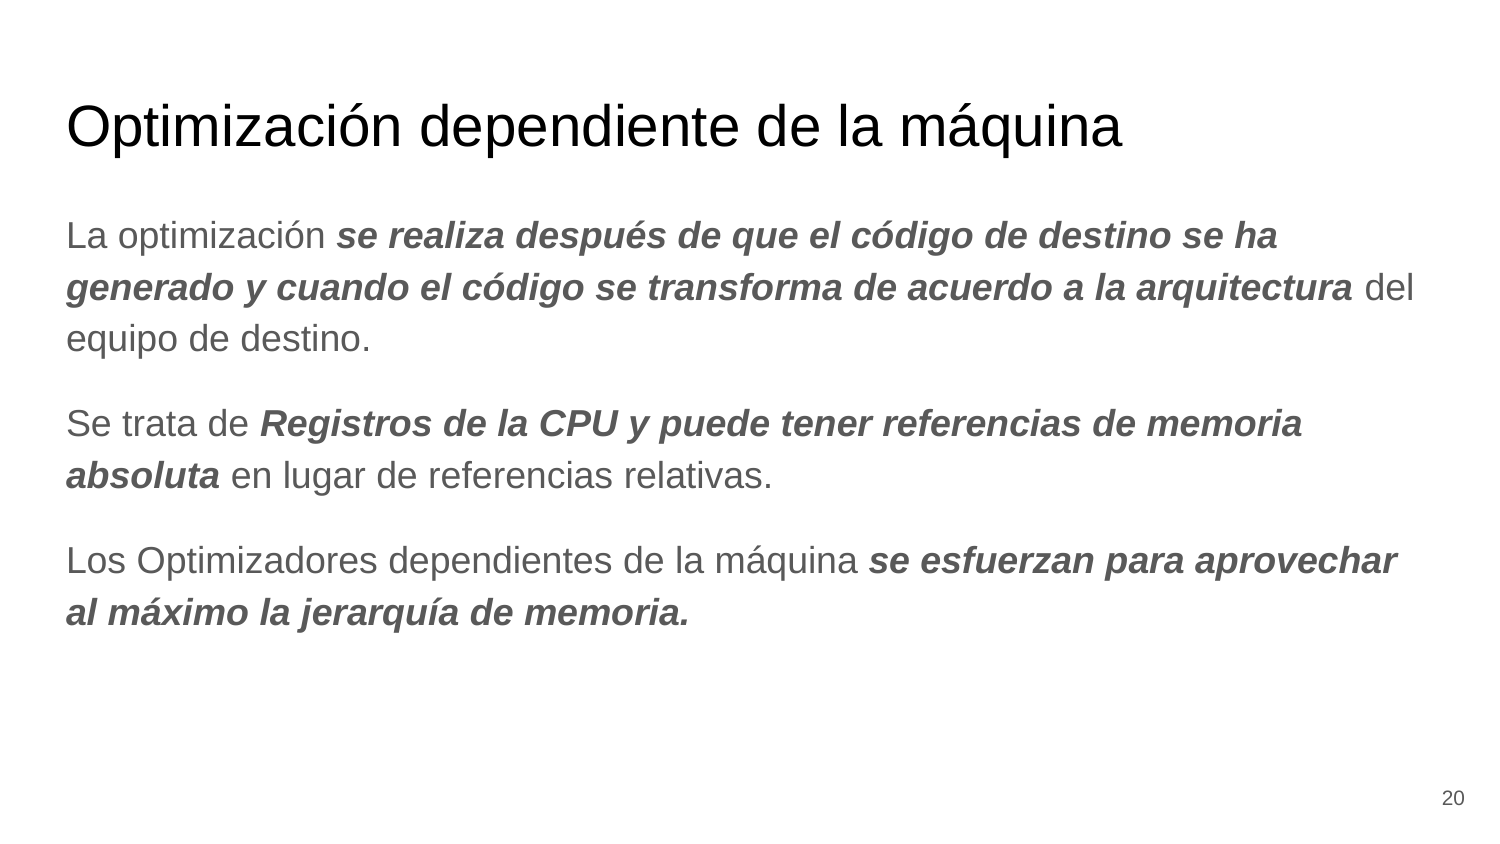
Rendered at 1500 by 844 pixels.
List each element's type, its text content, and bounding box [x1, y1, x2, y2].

slide_number <number> [1389, 764, 1480, 830]
title Optimización dependiente de la máquina [51, 72, 1449, 167]
list La optimización se realiza después de que el código de destino se ha generado y cuando el código se transforma de acuerdo a la arquitectura del equipo de destino. Se trata de Registros de la CPU y puede tener referencias de memoria absoluta en lugar de referencias relativas. Los Optimizadores dependientes de la máquina se esfuerzan para aprovechar al máximo la jerarquía de memoria. [51, 189, 1449, 750]
